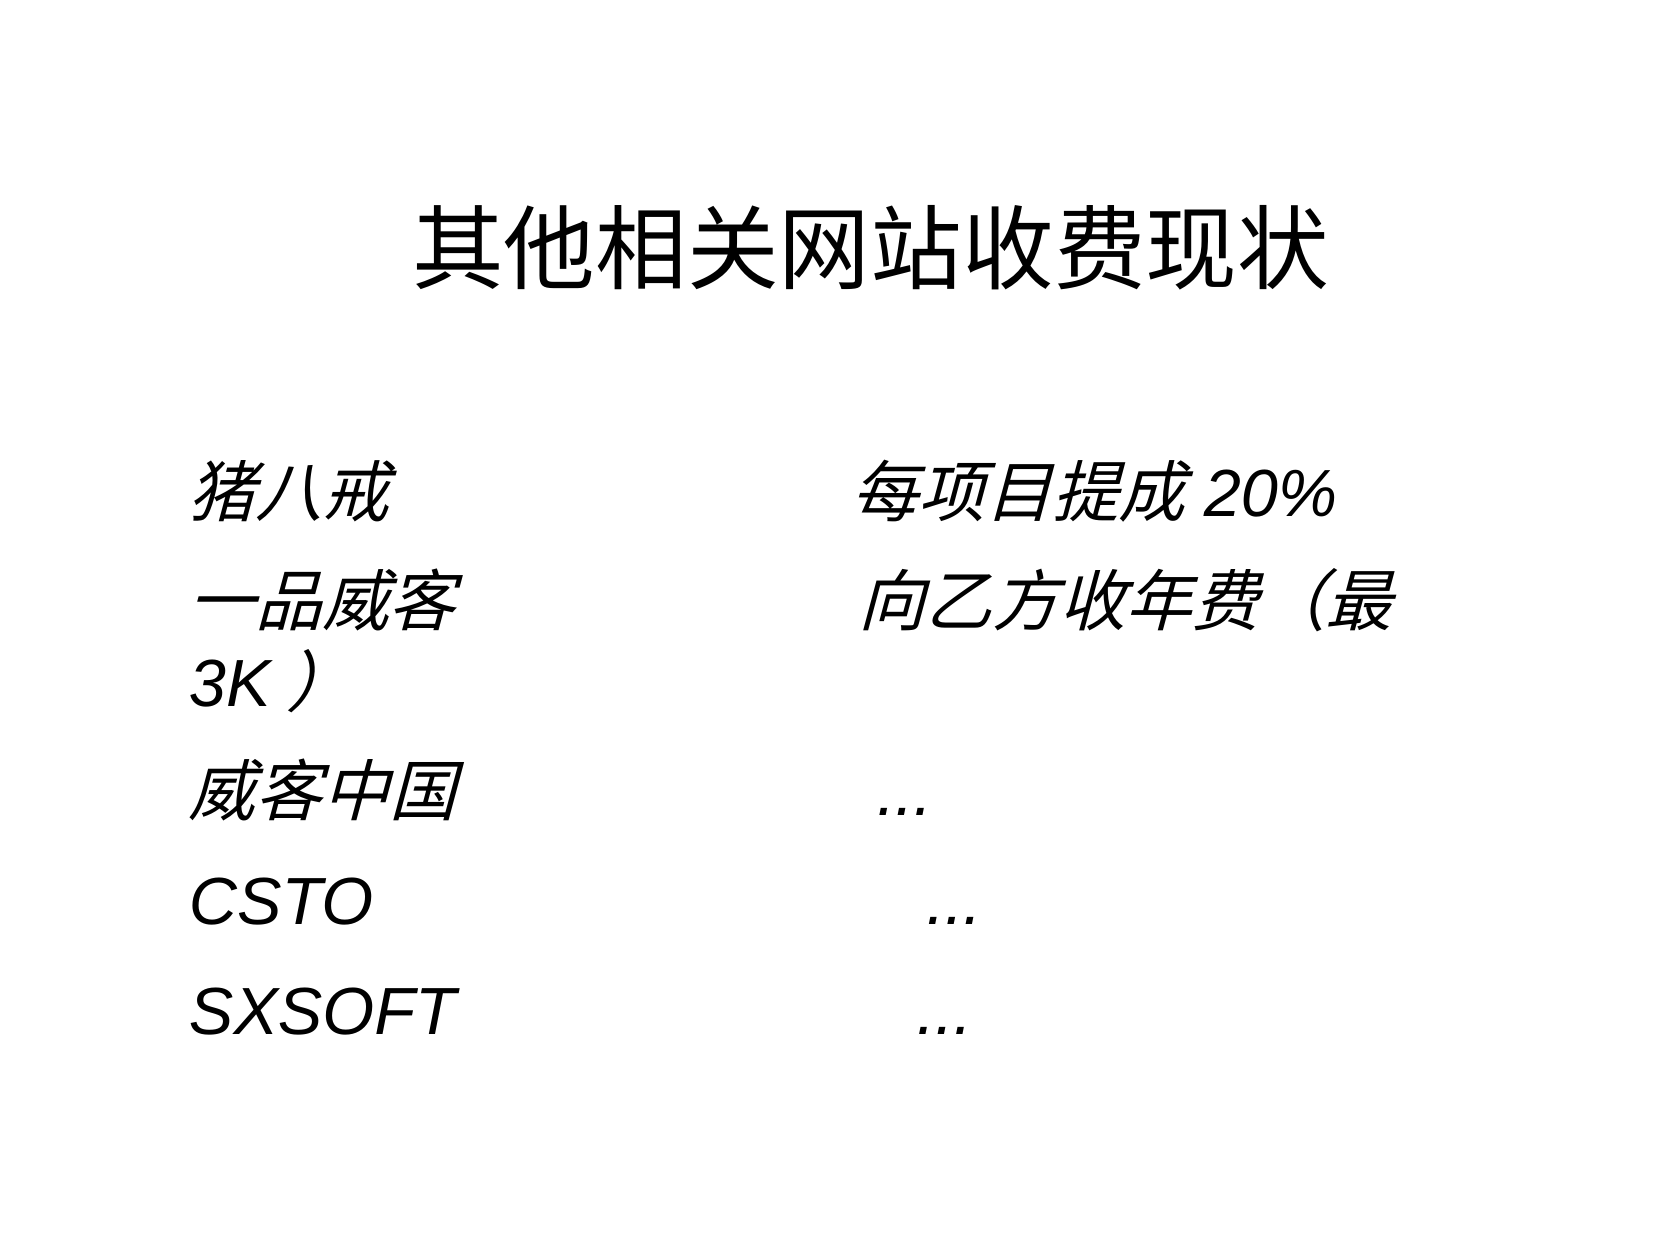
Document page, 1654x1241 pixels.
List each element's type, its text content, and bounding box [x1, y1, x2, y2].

list 猪八戒 每项目提成20% 一品威客 向乙方收年费（最3K） 威客中国 ... CSTO ... SXSOFT ... [188, 449, 1554, 1169]
title 其他相关网站收费现状 [159, 138, 1583, 355]
